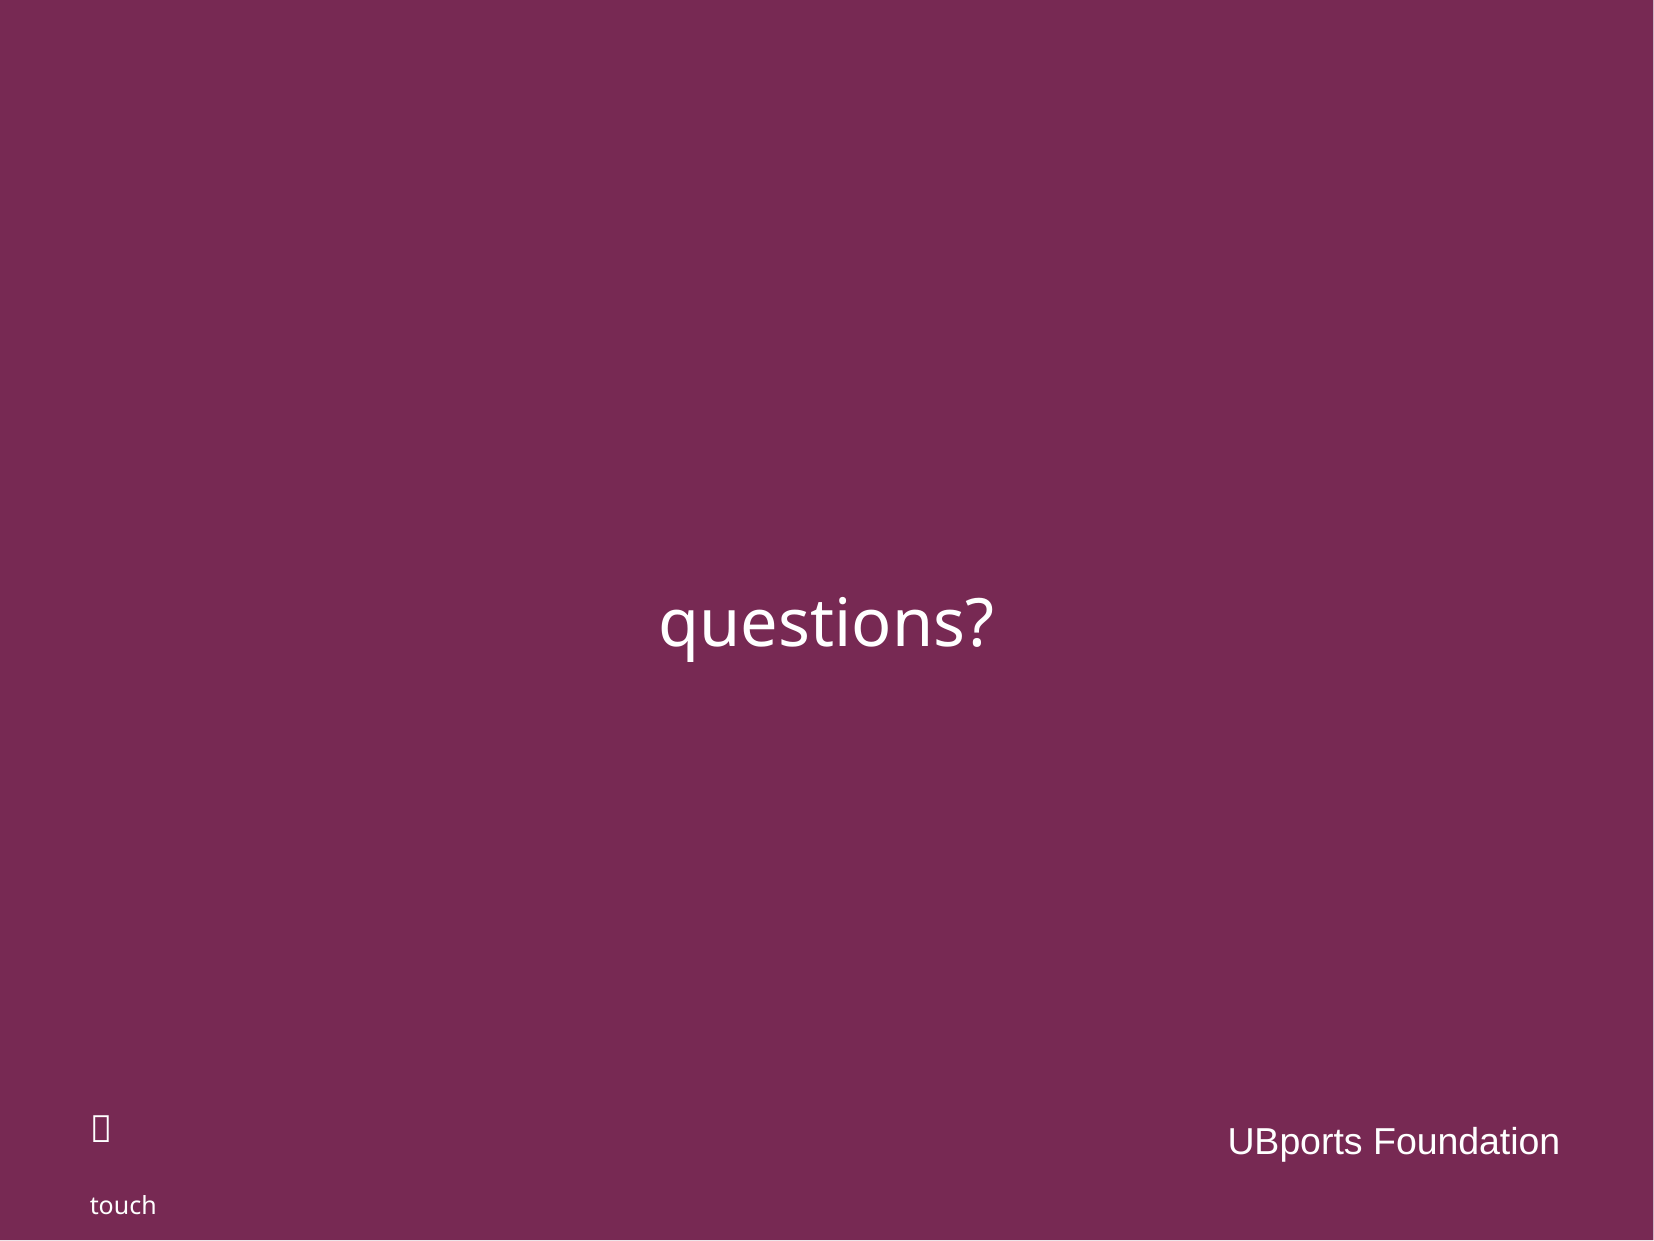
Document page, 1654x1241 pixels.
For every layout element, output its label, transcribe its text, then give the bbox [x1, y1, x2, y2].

subtitle questions? [82, 569, 1571, 671]
